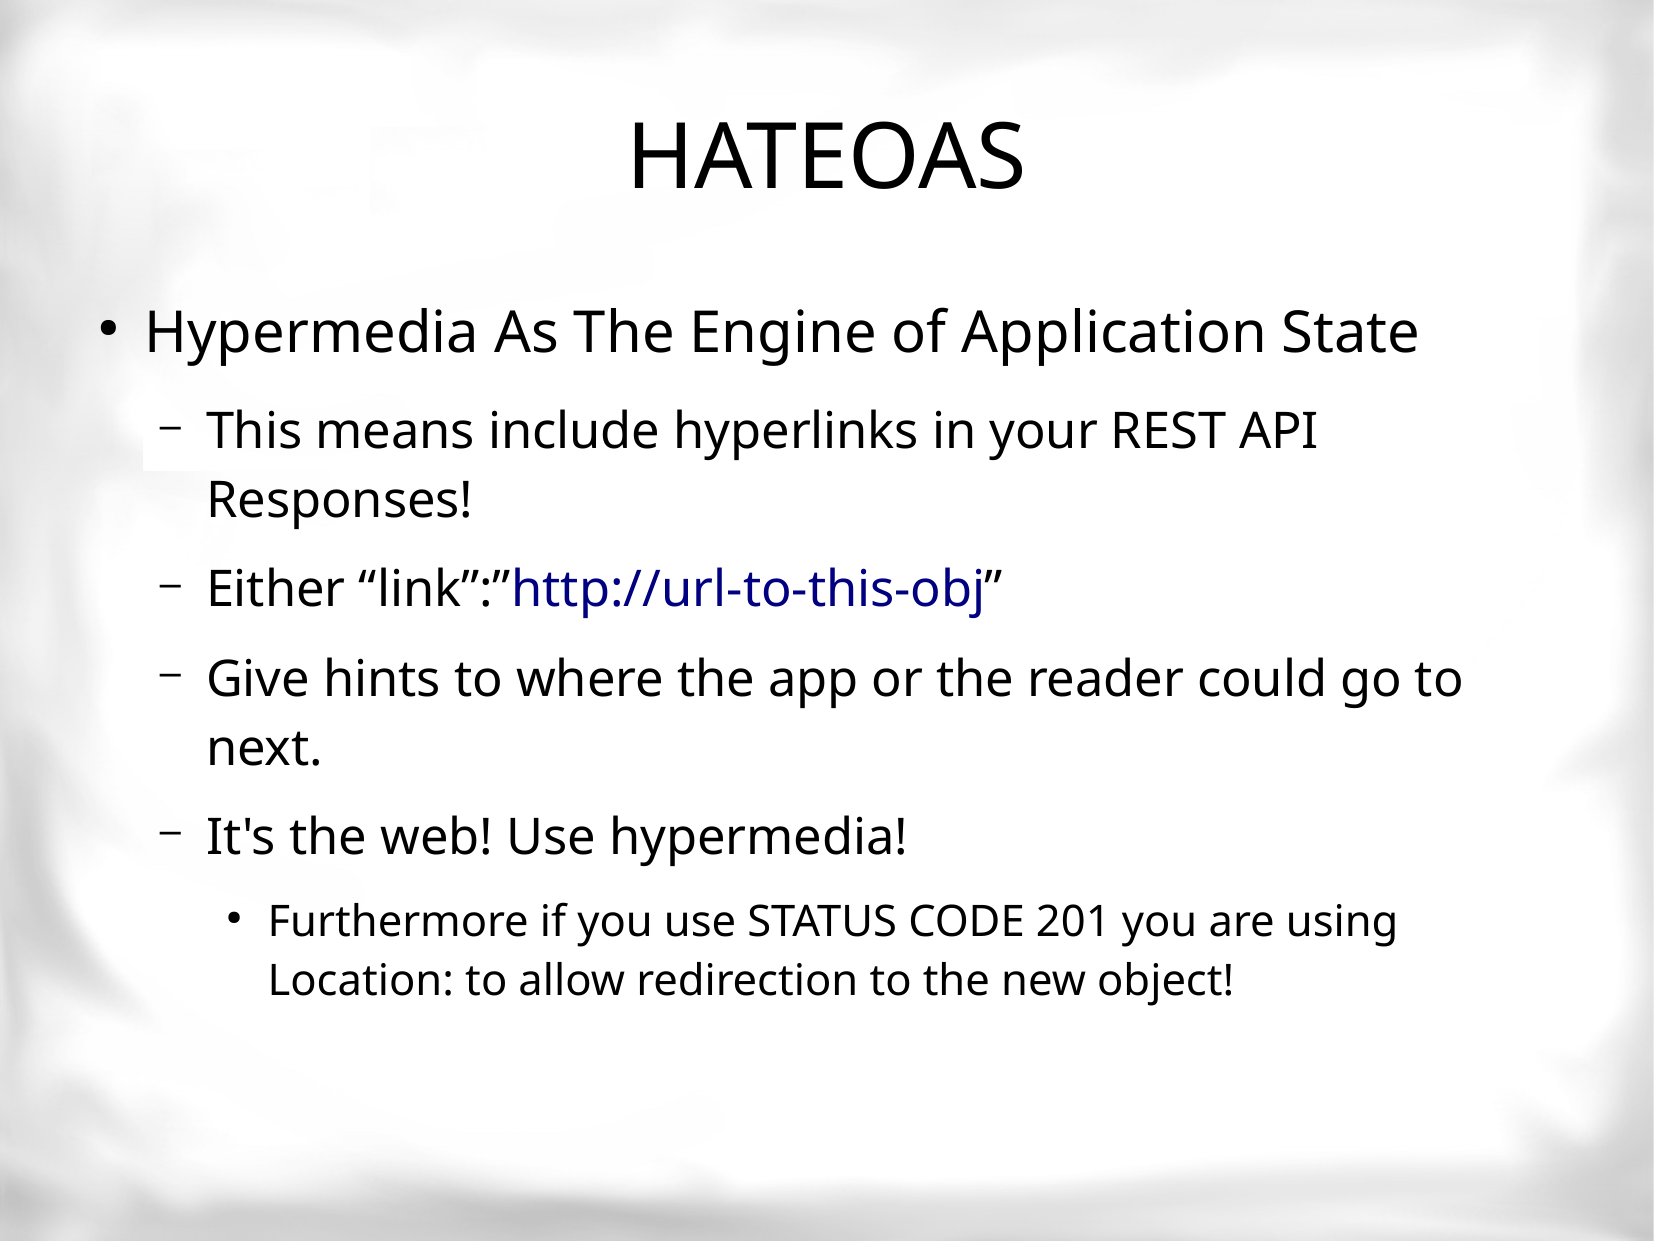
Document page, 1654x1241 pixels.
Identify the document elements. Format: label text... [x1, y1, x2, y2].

list Hypermedia As The Engine of Application State This means include hyperlinks in your REST API Responses! Either “link”:”http://url-to-this-obj” Give hints to where the app or the reader could go to next. It's the web! Use hypermedia! Furthermore if you use STATUS CODE 201 you are using Location: to allow redirection to the new object! [82, 290, 1571, 1010]
title HATEOAS [82, 49, 1571, 257]
picture [0, 0, 1654, 1241]
